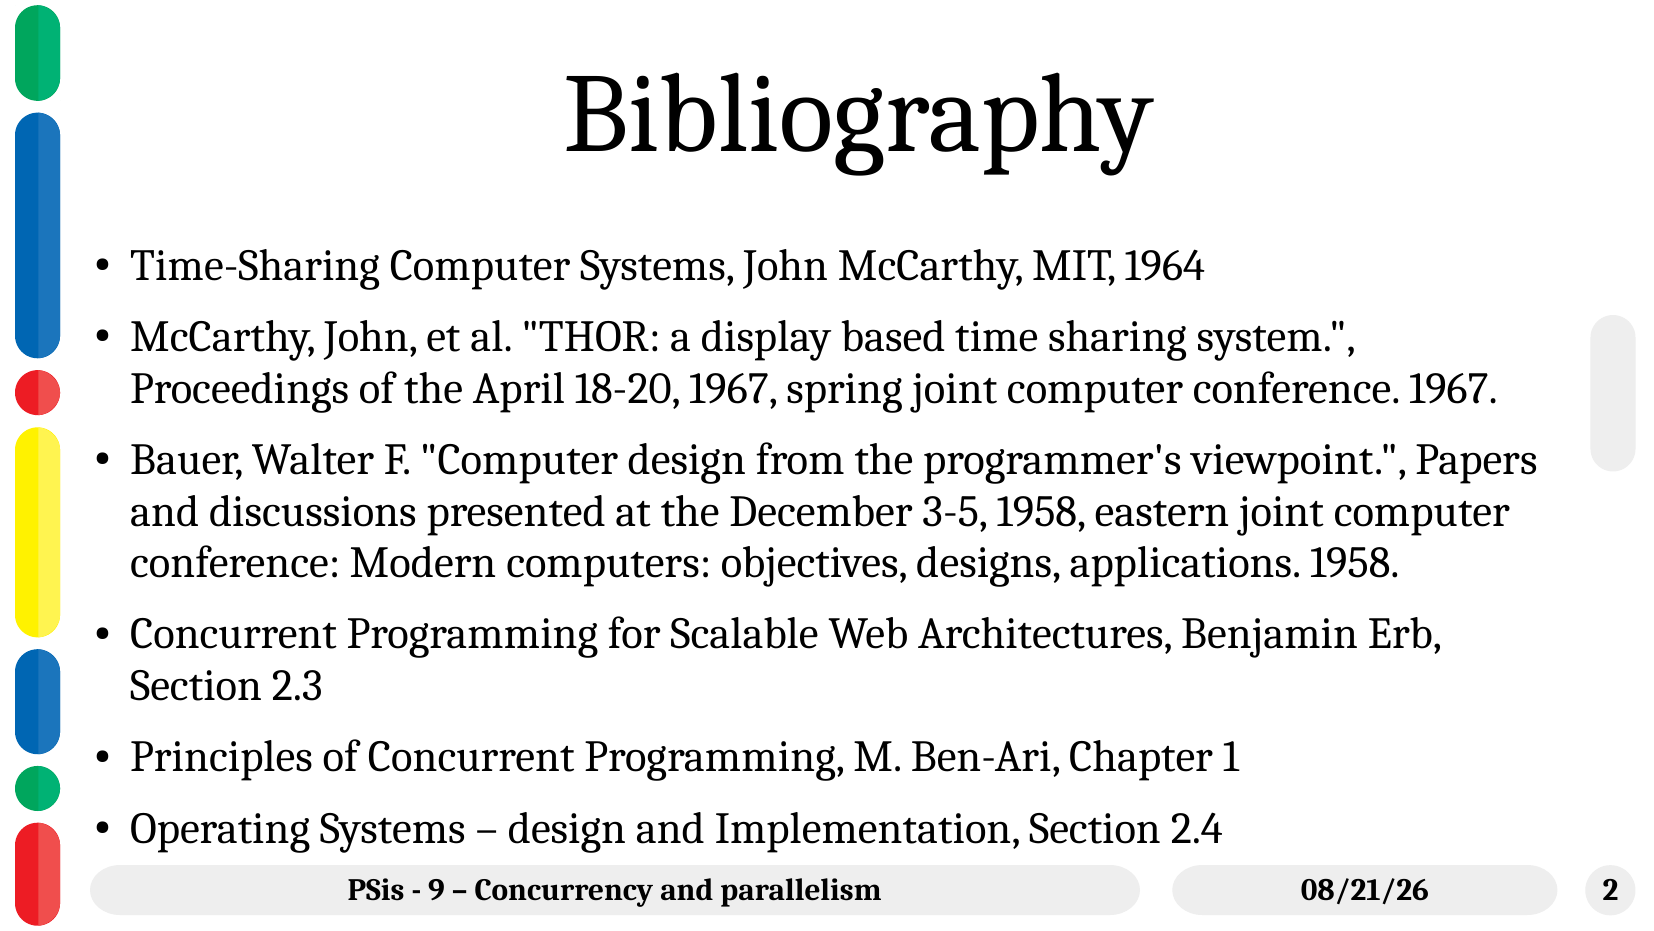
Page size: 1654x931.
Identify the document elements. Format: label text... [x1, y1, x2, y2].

list Time-Sharing Computer Systems, John McCarthy, MIT, 1964 McCarthy, John, et al. "THOR: a display based time sharing system.", Proceedings of the April 18-20, 1967, spring joint computer conference. 1967. Bauer, Walter F. "Computer design from the programmer's viewpoint.", Papers and discussions presented at the December 3-5, 1958, eastern joint computer conference: Modern computers: objectives, designs, applications. 1958. Concurrent Programming for Scalable Web Architectures, Benjamin Erb, Section 2.3 Principles of Concurrent Programming, M. Ben-Ari, Chapter 1 Operating Systems – design and Implementation, Section 2.4 [82, 240, 1571, 866]
title Bibliography [82, 37, 1636, 193]
